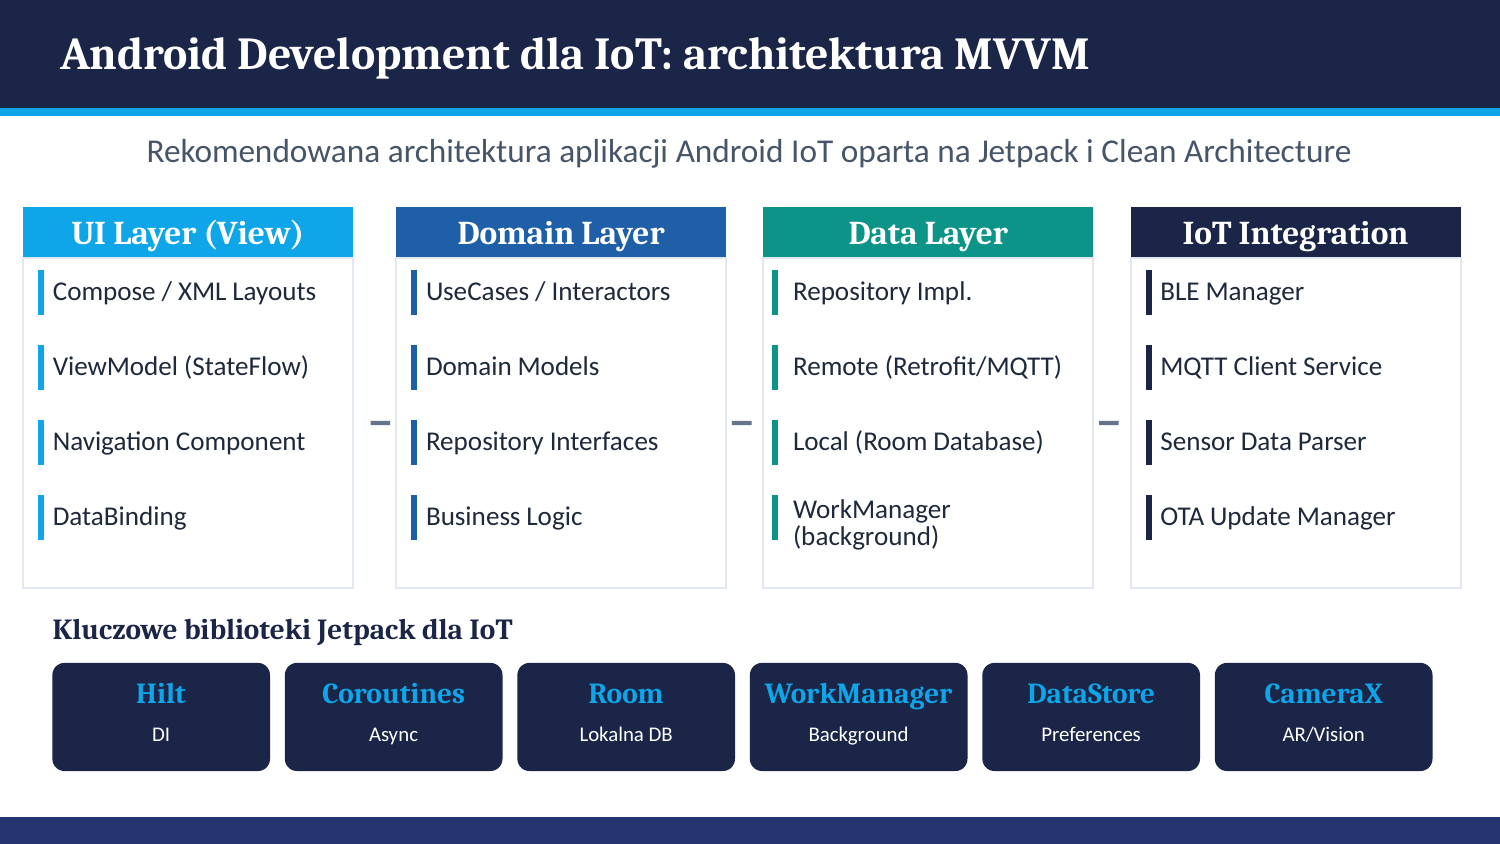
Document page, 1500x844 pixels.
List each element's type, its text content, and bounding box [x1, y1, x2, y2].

text_box Domain Layer [396, 207, 726, 258]
text_box WorkManager (background) [793, 498, 1086, 540]
text_box [23, 258, 353, 588]
text_box Room [517, 673, 735, 715]
text_box Remote (Retrofit/MQTT) [793, 348, 1086, 390]
text_box DataBinding [53, 498, 345, 540]
text_box Domain Models [426, 348, 719, 390]
text_box AR/Vision [1215, 715, 1432, 758]
text_box Sensor Data Parser [1160, 423, 1453, 465]
text_box [52, 662, 270, 673]
text_box [517, 674, 736, 772]
text_box Coroutines [285, 673, 502, 715]
text_box [52, 674, 271, 772]
text_box Kluczowe biblioteki Jetpack dla IoT [53, 608, 1448, 653]
text_box [1131, 258, 1461, 588]
text_box WorkManager [750, 673, 967, 715]
text_box UI Layer (View) [23, 207, 353, 258]
text_box Lokalna DB [517, 715, 735, 758]
text_box [517, 662, 735, 673]
text_box Navigation Component [53, 423, 345, 465]
text_box IoT Integration [1131, 207, 1461, 258]
text_box [749, 662, 968, 772]
text_box Hilt [52, 673, 270, 715]
text_box Repository Impl. [793, 273, 1086, 315]
text_box Local (Room Database) [793, 423, 1086, 465]
text_box Business Logic [426, 498, 719, 540]
text_box MQTT Client Service [1160, 348, 1453, 390]
text_box [1214, 662, 1433, 772]
text_box UseCases / Interactors [426, 273, 719, 315]
text_box CameraX [1215, 673, 1432, 715]
text_box BLE Manager [1160, 273, 1453, 315]
text_box Background [750, 715, 967, 758]
text_box Rekomendowana architektura aplikacji Android IoT oparta na Jetpack i Clean Architecture [60, 127, 1440, 180]
text_box DI [52, 715, 270, 758]
text_box Compose / XML Layouts [53, 273, 345, 315]
text_box DataStore [982, 673, 1200, 715]
text_box [396, 258, 726, 588]
text_box [982, 674, 1201, 772]
text_box [763, 258, 1093, 588]
text_box [0, 817, 1500, 844]
text_box Async [285, 715, 502, 758]
text_box OTA Update Manager [1160, 498, 1453, 540]
text_box Android Development dla IoT: architektura MVVM [60, 6, 1440, 104]
text_box Preferences [982, 715, 1200, 758]
text_box ViewModel (StateFlow) [53, 348, 345, 390]
text_box [0, 0, 1500, 116]
text_box [982, 662, 1200, 673]
text_box Data Layer [763, 207, 1093, 258]
text_box Repository Interfaces [426, 423, 719, 465]
text_box [284, 662, 503, 772]
